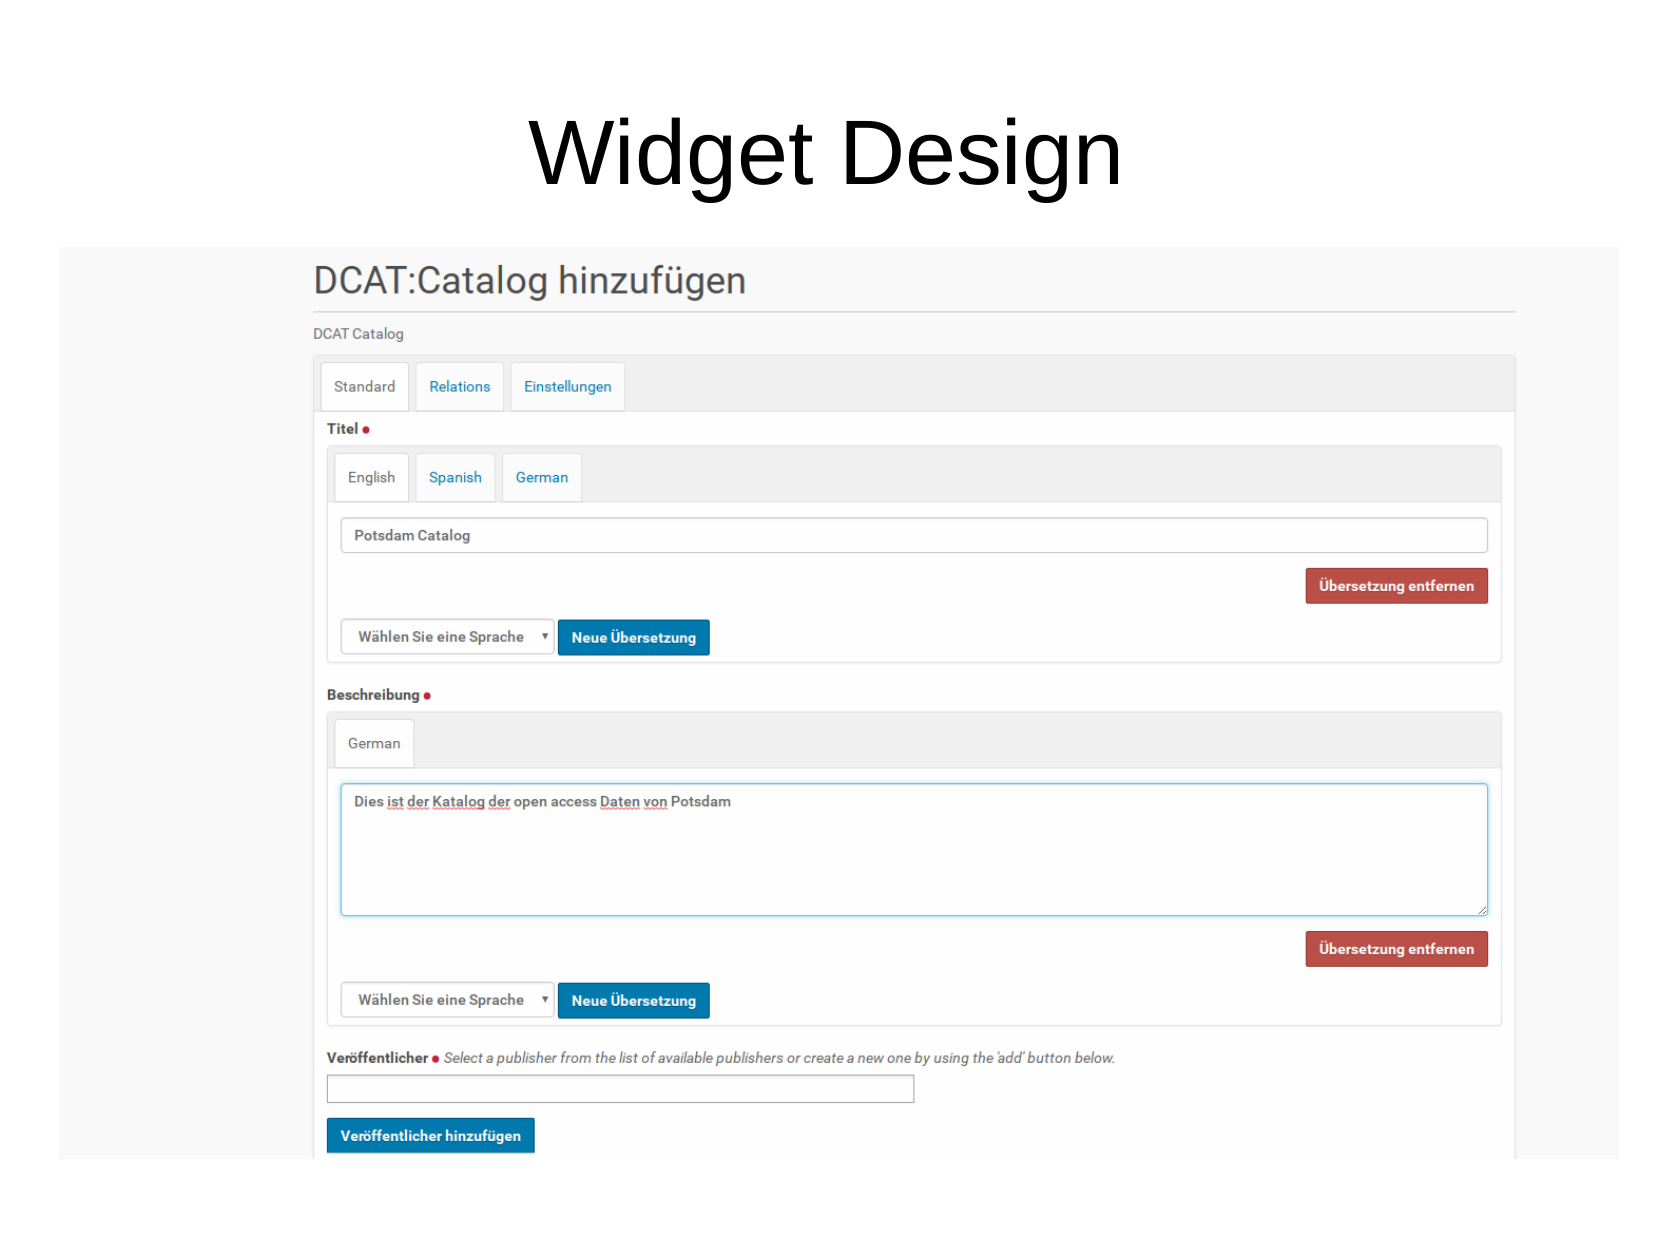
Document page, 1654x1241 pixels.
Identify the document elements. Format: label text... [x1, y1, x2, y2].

picture [59, 247, 1619, 1159]
title Widget Design [82, 49, 1571, 247]
